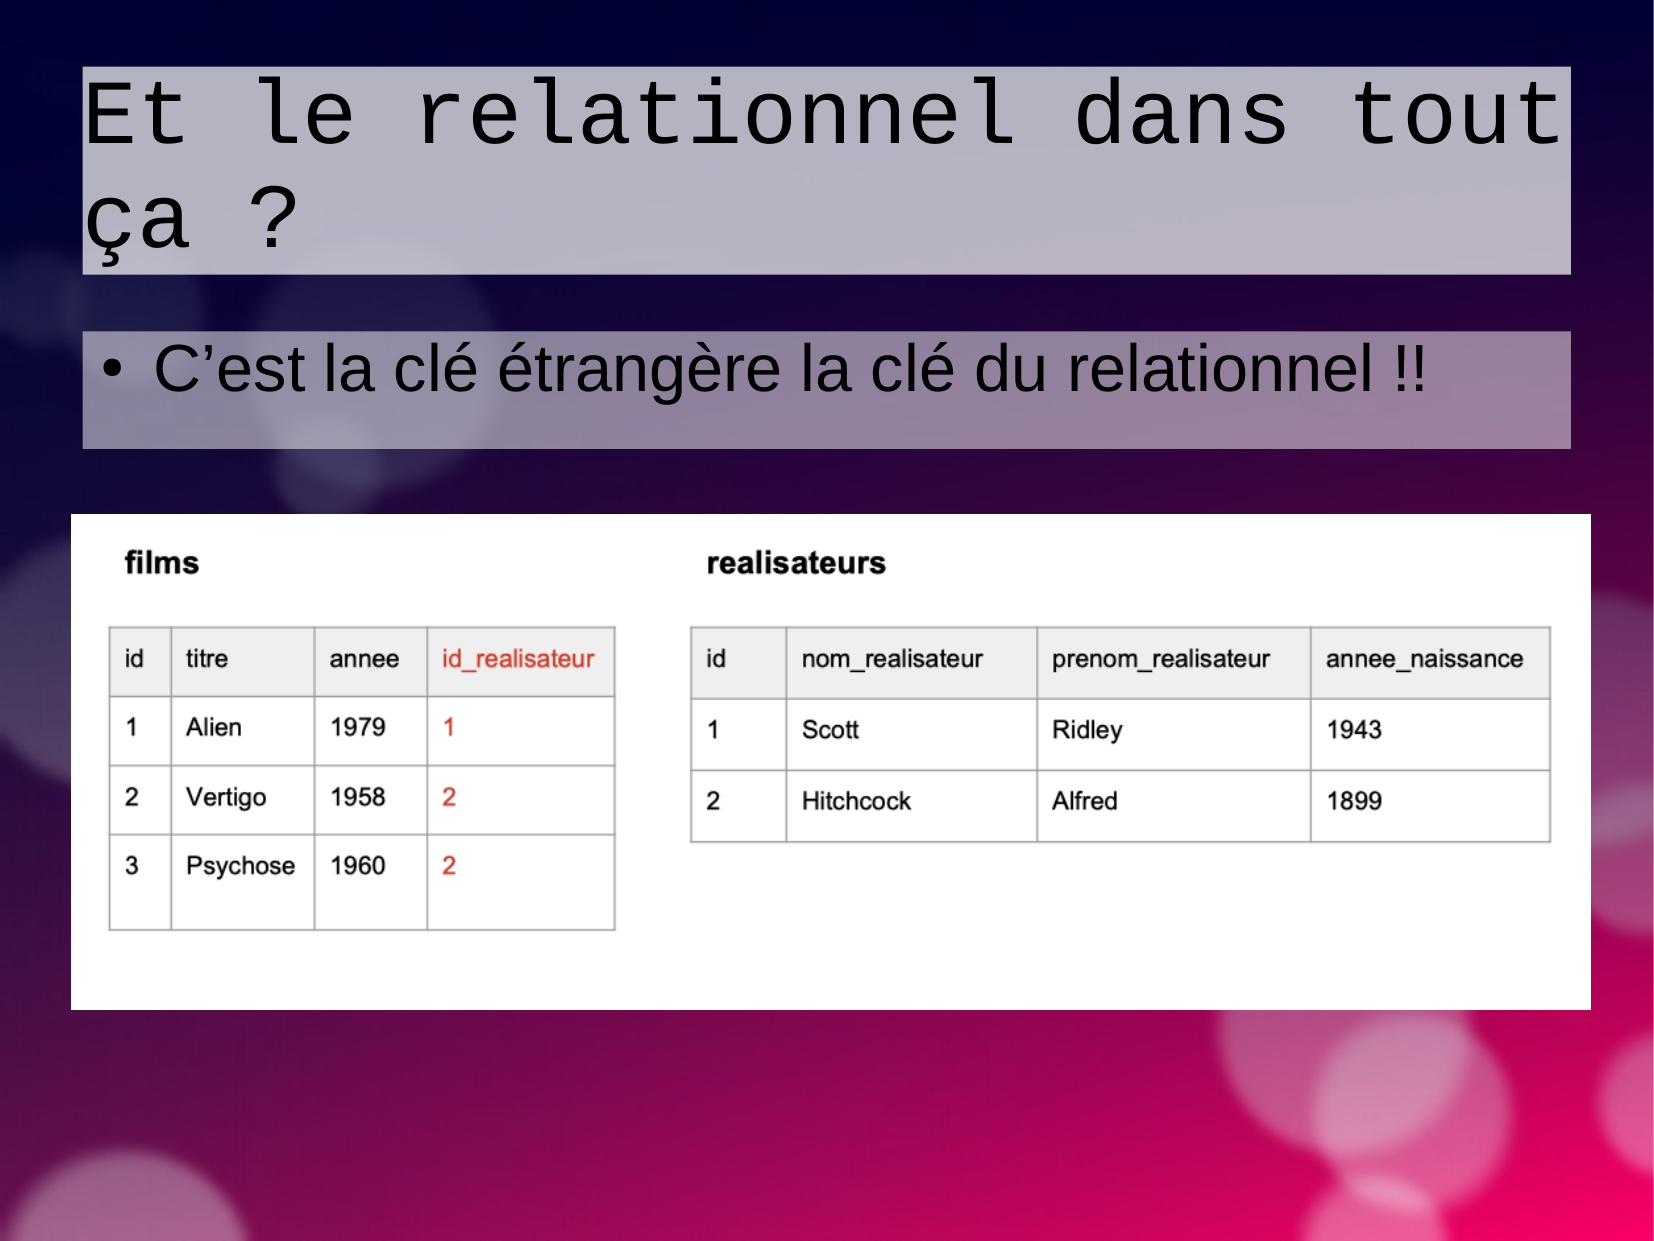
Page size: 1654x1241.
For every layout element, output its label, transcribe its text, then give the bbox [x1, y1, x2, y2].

title Et le relationnel dans tout ça ? [82, 67, 1571, 275]
picture [0, 0, 1654, 1241]
list C’est la clé étrangère la clé du relationnel !! [82, 331, 1571, 449]
